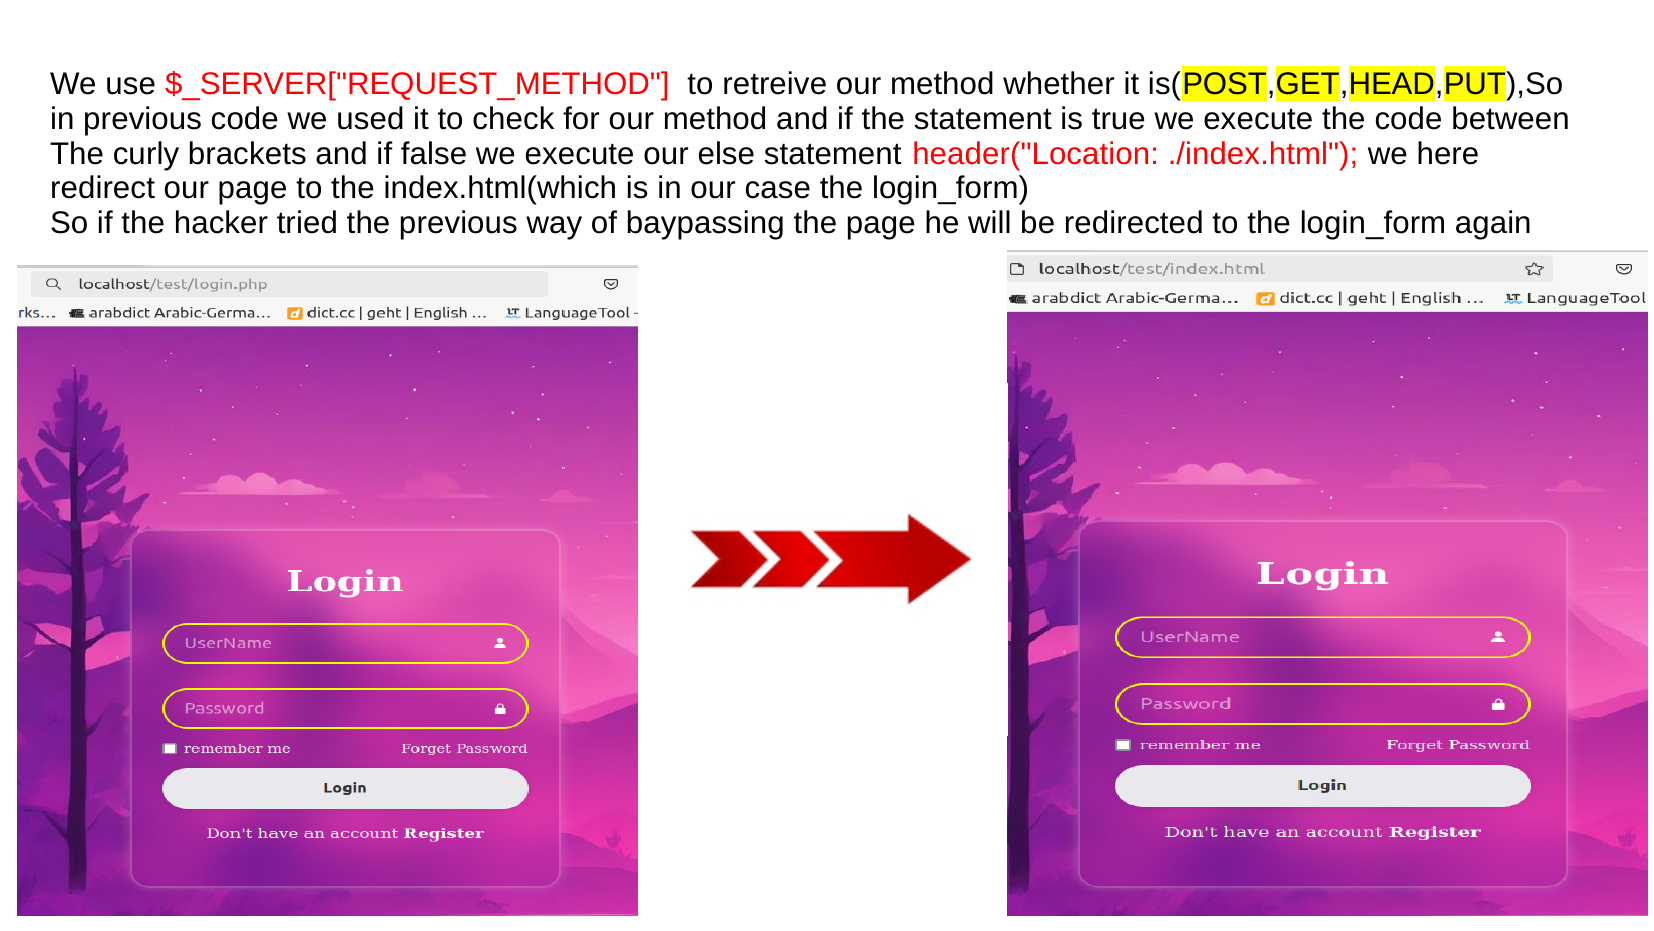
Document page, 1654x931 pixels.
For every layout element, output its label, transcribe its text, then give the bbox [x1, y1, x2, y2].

picture [655, 250, 1648, 916]
picture [17, 265, 638, 916]
text_box We use $_SERVER["REQUEST_METHOD"] to retreive our method whether it is(POST,GET,HEAD,PUT),So in previous code we used it to check for our method and if the statement is true we execute the code between The curly brackets and if false we execute our else statement header("Location: ./index.html"); we here redirect our page to the index.html(which is in our case the login_form) So if the hacker tried the previous way of baypassing the page he will be redirected to the login_form again [35, 59, 1595, 266]
